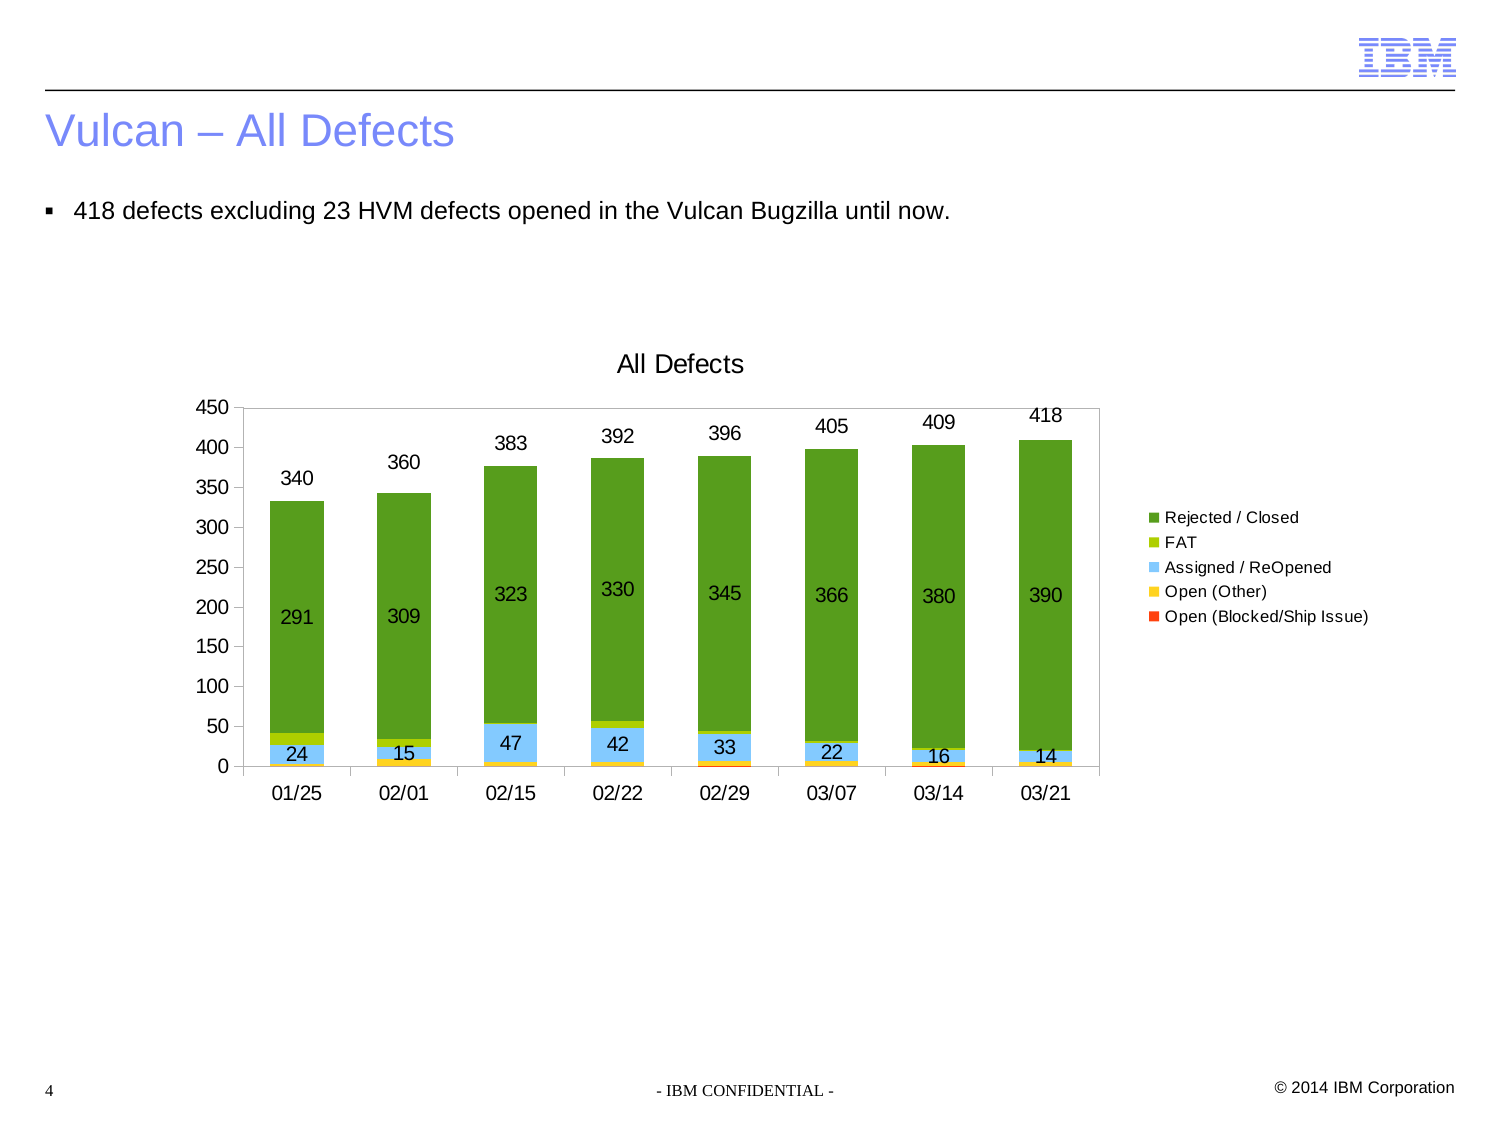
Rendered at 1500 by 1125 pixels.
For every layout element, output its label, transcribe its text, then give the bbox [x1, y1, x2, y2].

list 418 defects excluding 23 HVM defects opened in the Vulcan Bugzilla until now. [30, 188, 1456, 378]
title Vulcan – All Defects [30, 97, 1456, 188]
picture [1359, 37, 1456, 77]
chart [141, 318, 1389, 841]
